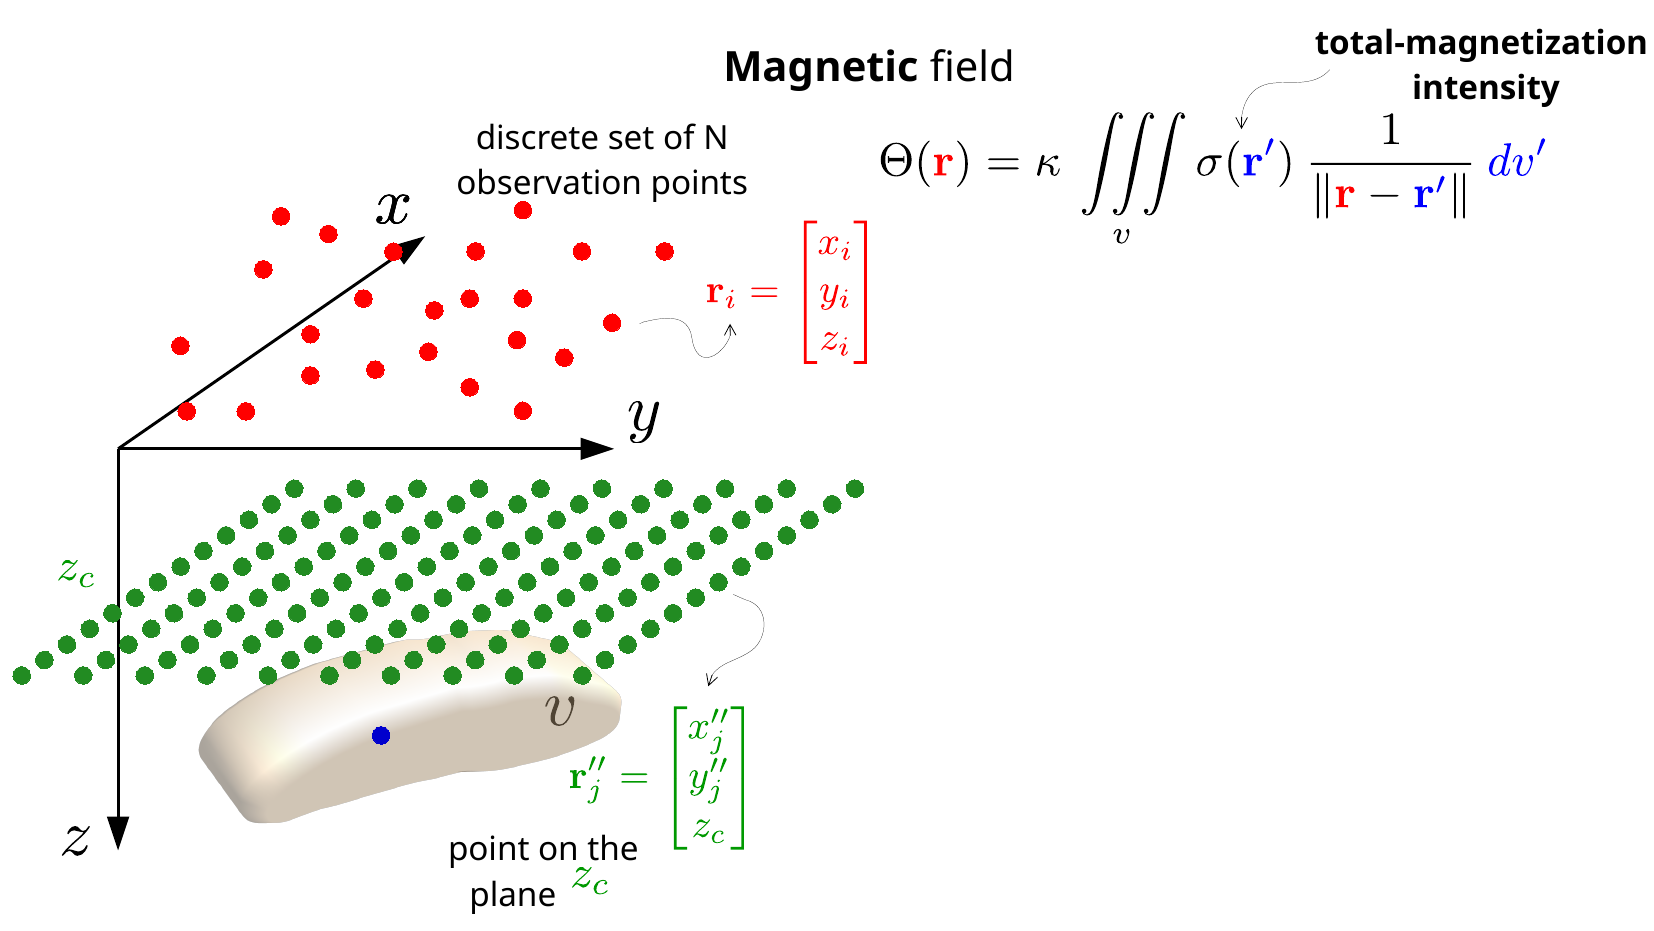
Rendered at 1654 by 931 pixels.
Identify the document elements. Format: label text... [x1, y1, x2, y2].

text_box [320, 666, 339, 685]
text_box [555, 348, 574, 367]
text_box [450, 619, 468, 638]
text_box [395, 573, 413, 592]
text_box [126, 588, 145, 607]
text_box [460, 378, 479, 397]
text_box [12, 666, 31, 685]
text_box [340, 526, 359, 545]
text_box [541, 557, 559, 576]
picture [374, 194, 413, 224]
text_box [579, 573, 598, 592]
text_box [103, 604, 122, 623]
text_box [417, 557, 436, 576]
text_box [217, 526, 235, 545]
text_box [35, 651, 54, 669]
text_box [732, 557, 751, 576]
text_box [648, 526, 666, 545]
text_box [514, 401, 532, 420]
text_box [513, 289, 532, 308]
text_box [686, 588, 705, 607]
text_box [573, 242, 591, 261]
text_box [365, 635, 384, 654]
text_box [135, 666, 154, 685]
text_box [379, 542, 397, 560]
text_box [664, 604, 682, 623]
text_box [716, 479, 734, 498]
text_box [220, 651, 238, 669]
text_box [356, 557, 375, 576]
text_box [654, 479, 673, 498]
text_box point on the plane [419, 817, 668, 916]
text_box [547, 510, 566, 529]
text_box [74, 666, 93, 685]
picture [704, 112, 1547, 366]
text_box [525, 526, 543, 545]
text_box [488, 635, 507, 654]
text_box [210, 573, 229, 592]
text_box [466, 651, 485, 669]
text_box [317, 542, 336, 560]
text_box [187, 588, 206, 607]
text_box [732, 510, 751, 529]
text_box [272, 573, 290, 592]
text_box [755, 542, 773, 560]
text_box [349, 604, 368, 623]
text_box [777, 479, 796, 498]
text_box [631, 495, 650, 514]
text_box [301, 510, 320, 529]
text_box [664, 557, 682, 576]
picture [570, 867, 609, 895]
text_box [550, 635, 569, 654]
text_box [508, 331, 526, 349]
text_box [456, 573, 475, 592]
text_box [158, 651, 177, 669]
text_box [324, 495, 342, 514]
text_box [408, 479, 427, 498]
text_box [343, 651, 361, 669]
text_box [119, 635, 138, 654]
text_box [424, 510, 443, 529]
text_box [226, 604, 245, 623]
picture [626, 401, 662, 443]
text_box [301, 366, 320, 385]
text_box [194, 542, 213, 560]
text_box [470, 479, 488, 498]
text_box [388, 619, 407, 638]
text_box [755, 495, 773, 514]
text_box [278, 526, 297, 545]
text_box [595, 604, 614, 623]
text_box [249, 588, 268, 607]
text_box [479, 557, 498, 576]
text_box [495, 588, 514, 607]
text_box [265, 619, 284, 638]
text_box [419, 342, 438, 361]
text_box [301, 325, 320, 344]
text_box [372, 726, 390, 745]
text_box [236, 402, 255, 421]
text_box [404, 651, 423, 669]
text_box [514, 201, 532, 219]
text_box [259, 666, 277, 685]
text_box [177, 402, 196, 421]
text_box [401, 526, 420, 545]
text_box [385, 495, 404, 514]
text_box [686, 542, 705, 560]
text_box [372, 588, 391, 607]
text_box [823, 495, 842, 514]
text_box [518, 573, 537, 592]
text_box [505, 666, 523, 685]
text_box [294, 557, 313, 576]
text_box [573, 619, 592, 638]
text_box [440, 542, 459, 560]
picture [59, 826, 93, 856]
text_box [181, 635, 199, 654]
text_box discrete set of N observation points [413, 106, 792, 195]
text_box [304, 635, 323, 654]
text_box [603, 313, 621, 332]
text_box [346, 479, 365, 498]
text_box [411, 604, 430, 623]
text_box [171, 336, 190, 355]
text_box [486, 510, 504, 529]
text_box [363, 510, 381, 529]
text_box [242, 635, 261, 654]
text_box [197, 666, 216, 685]
text_box [233, 557, 252, 576]
text_box [534, 604, 553, 623]
text_box [434, 588, 452, 607]
text_box [557, 588, 575, 607]
text_box [609, 510, 627, 529]
text_box [171, 557, 190, 576]
text_box [366, 360, 385, 379]
text_box [262, 495, 281, 514]
text_box [573, 666, 592, 685]
text_box Magnetic field [708, 29, 1071, 91]
text_box [596, 651, 614, 669]
text_box [618, 635, 637, 654]
text_box [641, 619, 660, 638]
text_box [466, 242, 485, 261]
text_box [427, 635, 446, 654]
picture [56, 560, 95, 588]
text_box [472, 604, 491, 623]
text_box [80, 619, 99, 638]
text_box [281, 651, 300, 669]
text_box [777, 526, 796, 545]
text_box [618, 588, 637, 607]
text_box [254, 260, 273, 279]
text_box [625, 542, 644, 560]
text_box [97, 651, 115, 669]
text_box [285, 479, 304, 498]
text_box [508, 495, 527, 514]
text_box [563, 542, 582, 560]
text_box [288, 604, 306, 623]
text_box [502, 542, 520, 560]
text_box [443, 666, 462, 685]
text_box [570, 495, 589, 514]
text_box [327, 619, 345, 638]
text_box [593, 479, 611, 498]
text_box [641, 573, 660, 592]
text_box [846, 479, 864, 498]
text_box [447, 495, 466, 514]
text_box [384, 242, 403, 261]
text_box [165, 604, 183, 623]
text_box [203, 619, 222, 638]
text_box [693, 495, 712, 514]
text_box [463, 526, 482, 545]
text_box [240, 510, 258, 529]
text_box [272, 207, 290, 226]
text_box [142, 619, 161, 638]
text_box [531, 479, 550, 498]
text_box [319, 225, 338, 243]
text_box [256, 542, 274, 560]
text_box [382, 666, 400, 685]
text_box [58, 635, 76, 654]
text_box [354, 289, 373, 308]
text_box [800, 510, 819, 529]
text_box [602, 557, 621, 576]
text_box [333, 573, 352, 592]
text_box [310, 588, 329, 607]
text_box [425, 301, 444, 320]
text_box [527, 651, 546, 669]
text_box [460, 289, 479, 308]
text_box [709, 526, 728, 545]
text_box [655, 242, 674, 261]
text_box [149, 573, 167, 592]
text_box [670, 510, 689, 529]
text_box total-magnetization intensity [1300, 11, 1636, 107]
text_box [586, 526, 605, 545]
picture [567, 704, 759, 852]
text_box [511, 619, 530, 638]
text_box [709, 573, 728, 592]
